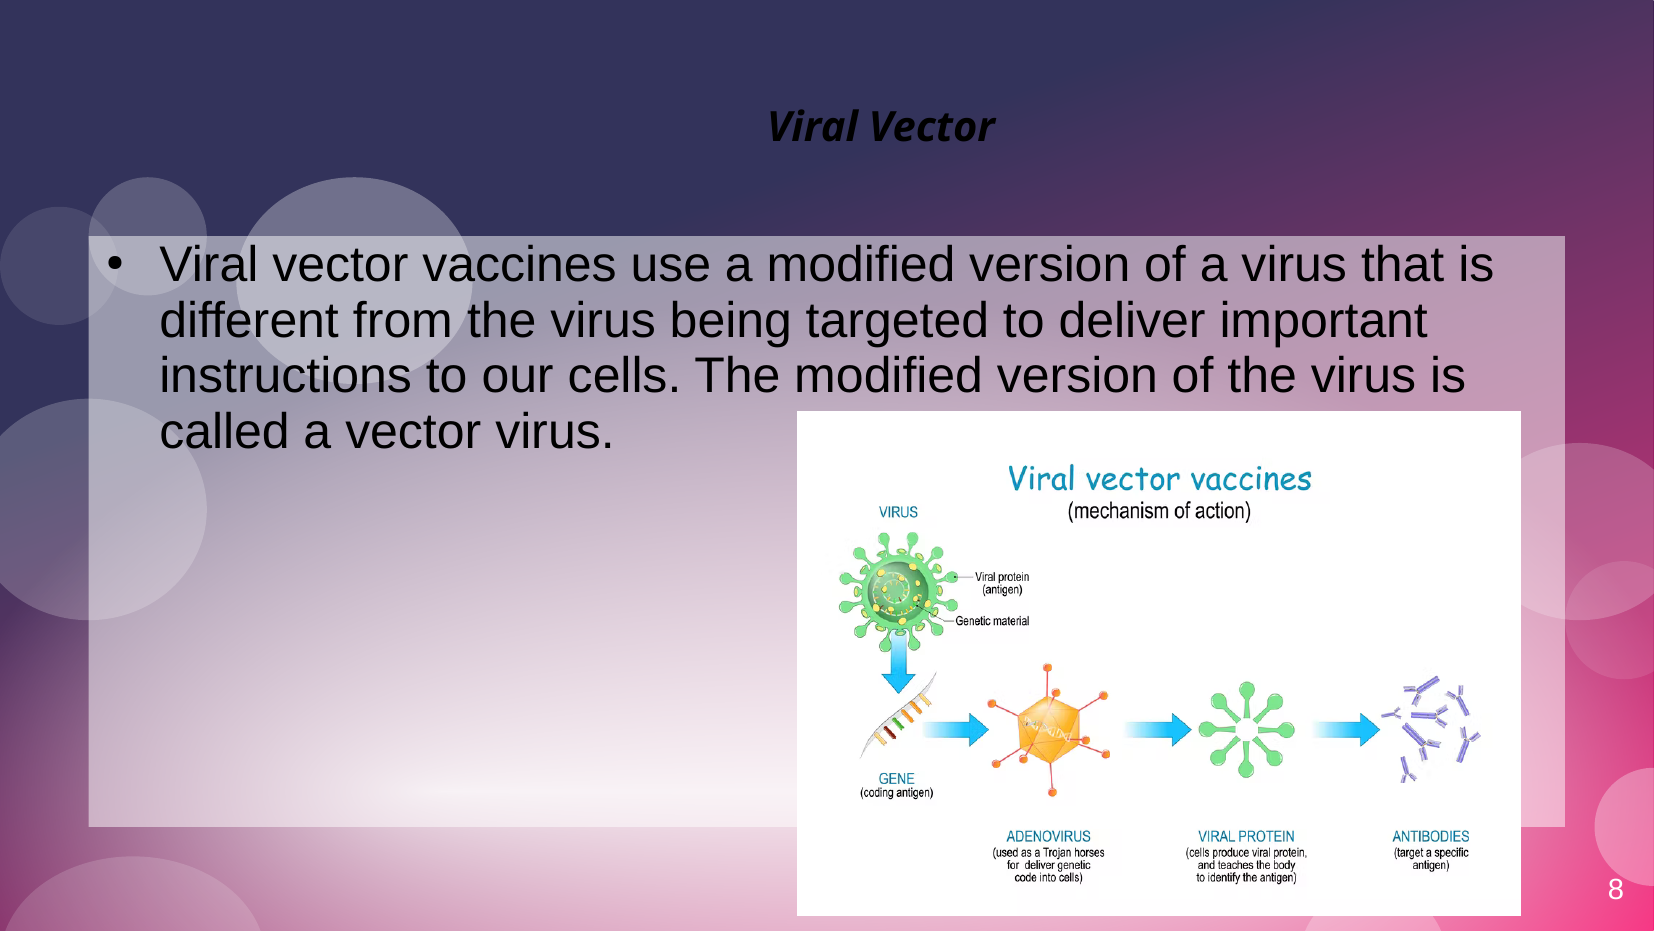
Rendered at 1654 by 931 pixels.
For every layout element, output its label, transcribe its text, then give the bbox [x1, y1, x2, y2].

picture [797, 411, 1521, 916]
list Viral vector vaccines use a modified version of a virus that is different from the virus being targeted to deliver important instructions to our cells. The modified version of the virus is called a vector virus. [88, 236, 1565, 827]
title Viral Vector [88, 44, 1565, 207]
